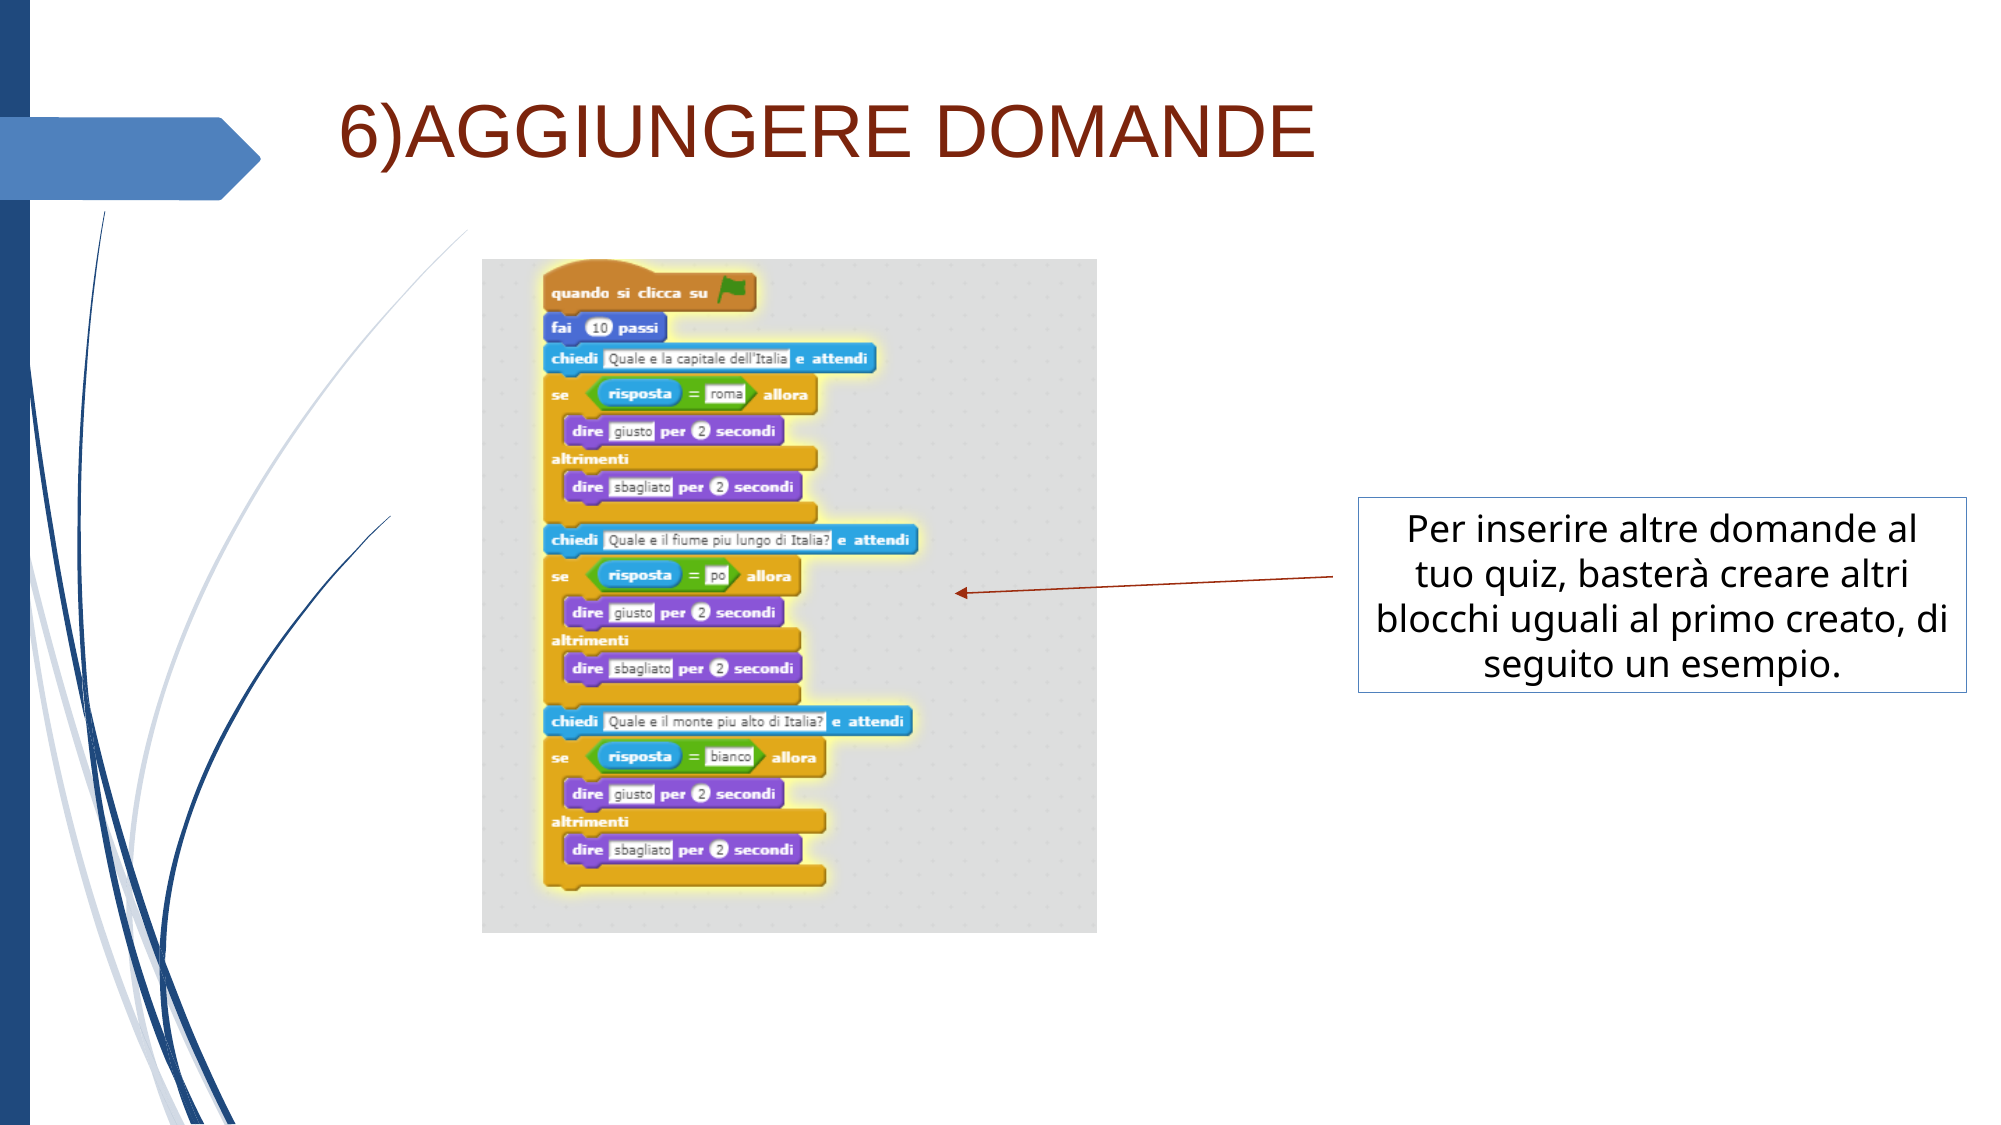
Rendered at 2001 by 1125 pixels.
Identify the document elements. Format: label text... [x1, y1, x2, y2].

text_box 6)AGGIUNGERE DOMANDE [323, 74, 1786, 285]
text_box Per inserire altre domande al tuo quiz, basterà creare altri blocchi uguali al primo creato, di seguito un esempio. [1358, 497, 1967, 693]
picture [482, 259, 1097, 933]
